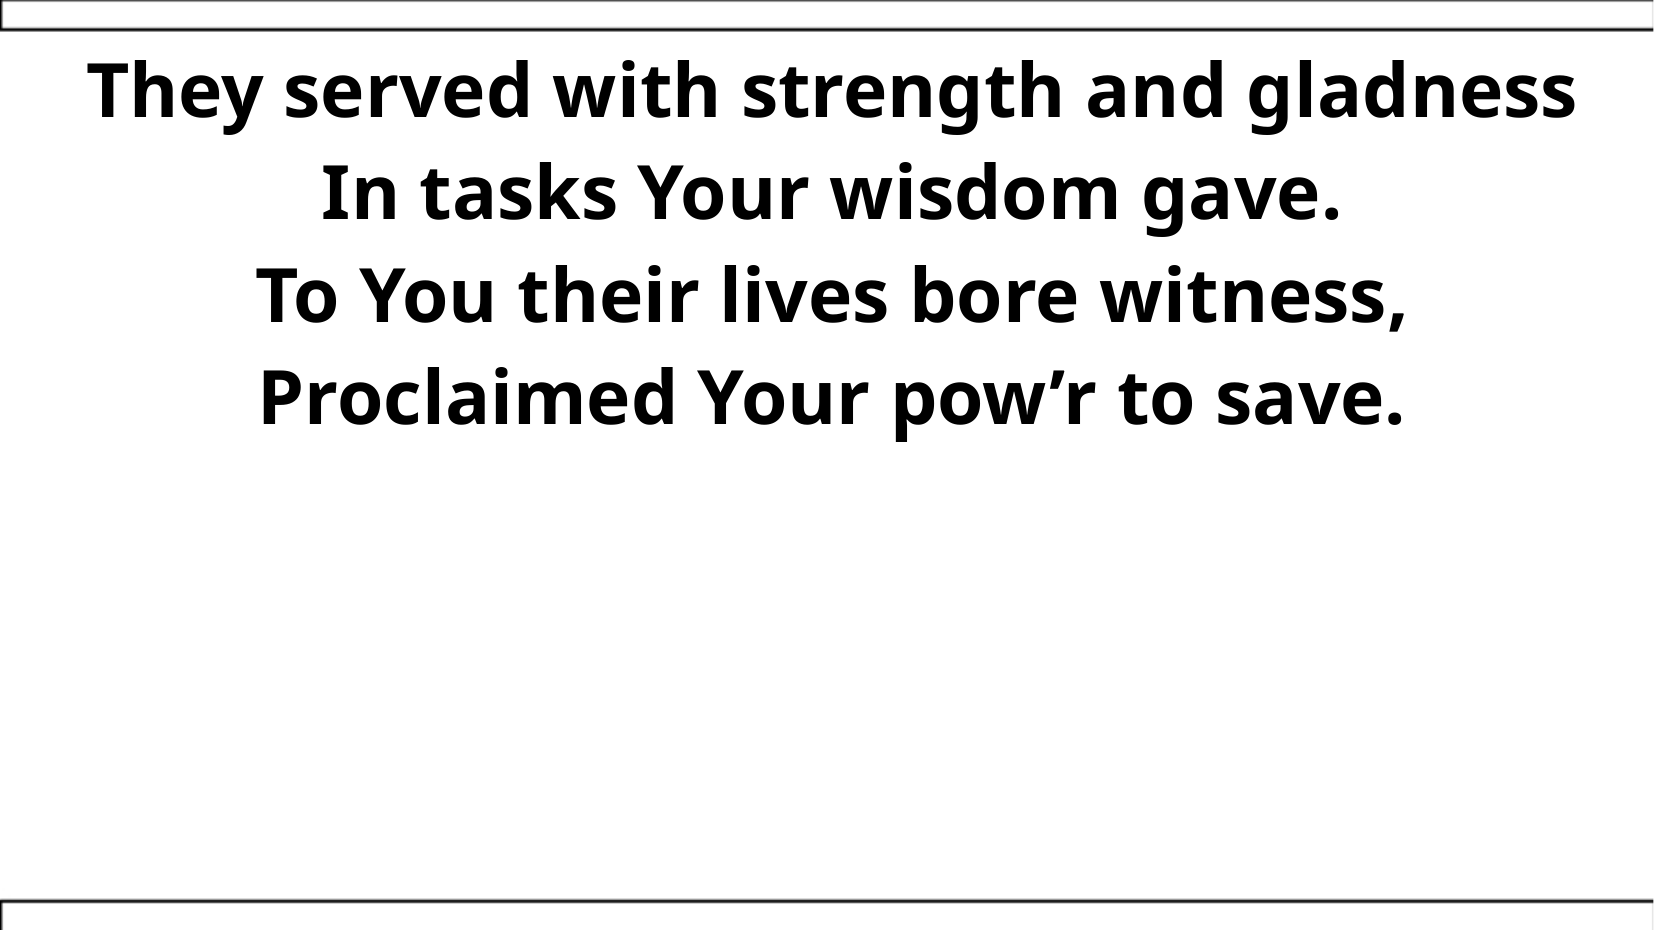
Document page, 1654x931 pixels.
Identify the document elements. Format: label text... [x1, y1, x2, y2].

text_box They served with strength and gladness In tasks Your wisdom gave. To You their lives bore witness, Proclaimed Your pow’r to save. [60, 30, 1606, 445]
picture [0, 0, 1654, 930]
